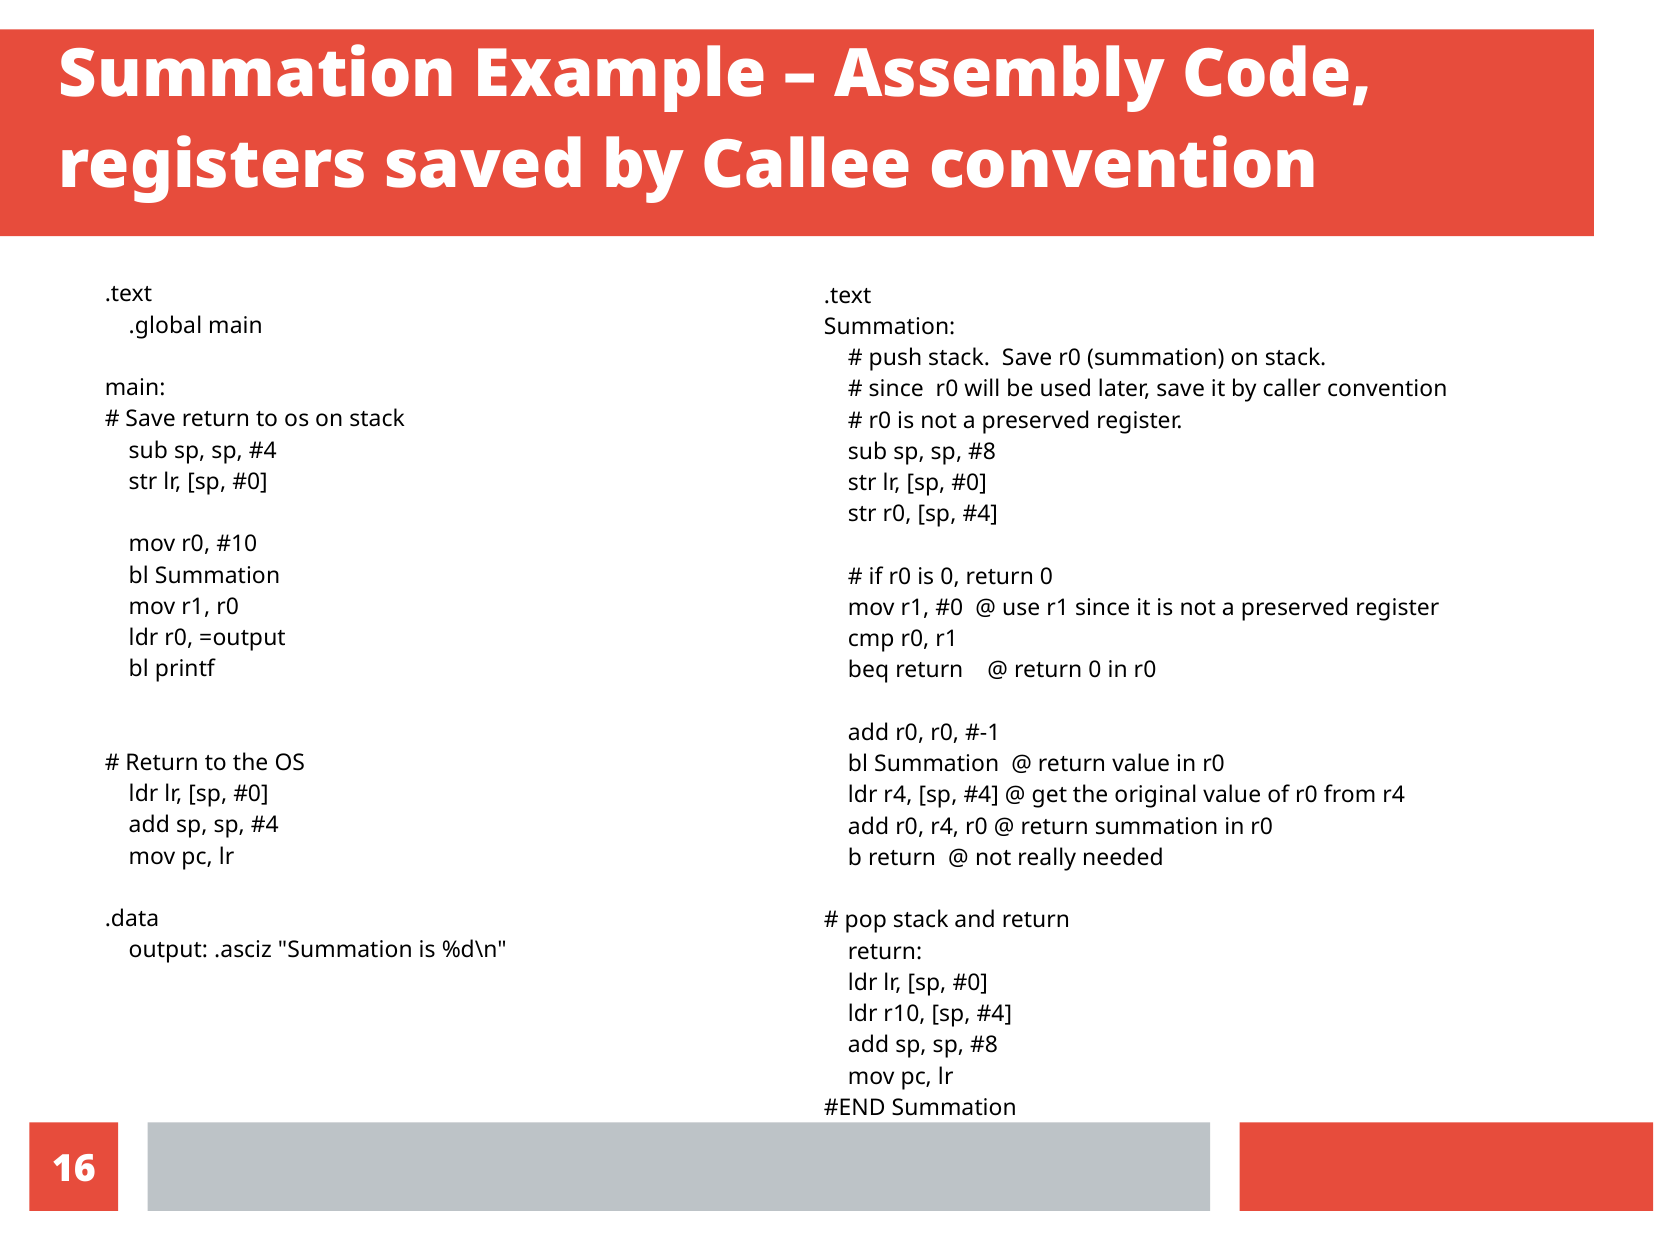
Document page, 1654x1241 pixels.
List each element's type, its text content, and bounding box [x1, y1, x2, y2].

text_box .text .global main main: # Save return to os on stack sub sp, sp, #4 str lr, [sp, #0] mov r0, #10 bl Summation mov r1, r0 ldr r0, =output bl printf # Return to the OS ldr lr, [sp, #0] add sp, sp, #4 mov pc, lr .data output: .asciz "Summation is %d\n" [90, 270, 691, 981]
text_box .text Summation: # push stack. Save r0 (summation) on stack. # since r0 will be used later, save it by caller convention # r0 is not a preserved register. sub sp, sp, #8 str lr, [sp, #0] str r0, [sp, #4] # if r0 is 0, return 0 mov r1, #0 @ use r1 since it is not a preserved register cmp r0, r1 beq return @ return 0 in r0 add r0, r0, #-1 bl Summation @ return value in r0 ldr r4, [sp, #4] @ get the original value of r0 from r4 add r0, r4, r0 @ return summation in r0 b return @ not really needed # pop stack and return return: ldr lr, [sp, #0] ldr r10, [sp, #4] add sp, sp, #8 mov pc, lr #END Summation [809, 240, 1561, 1096]
title Summation Example – Assembly Code, registers saved by Callee convention [58, 59, 1594, 207]
